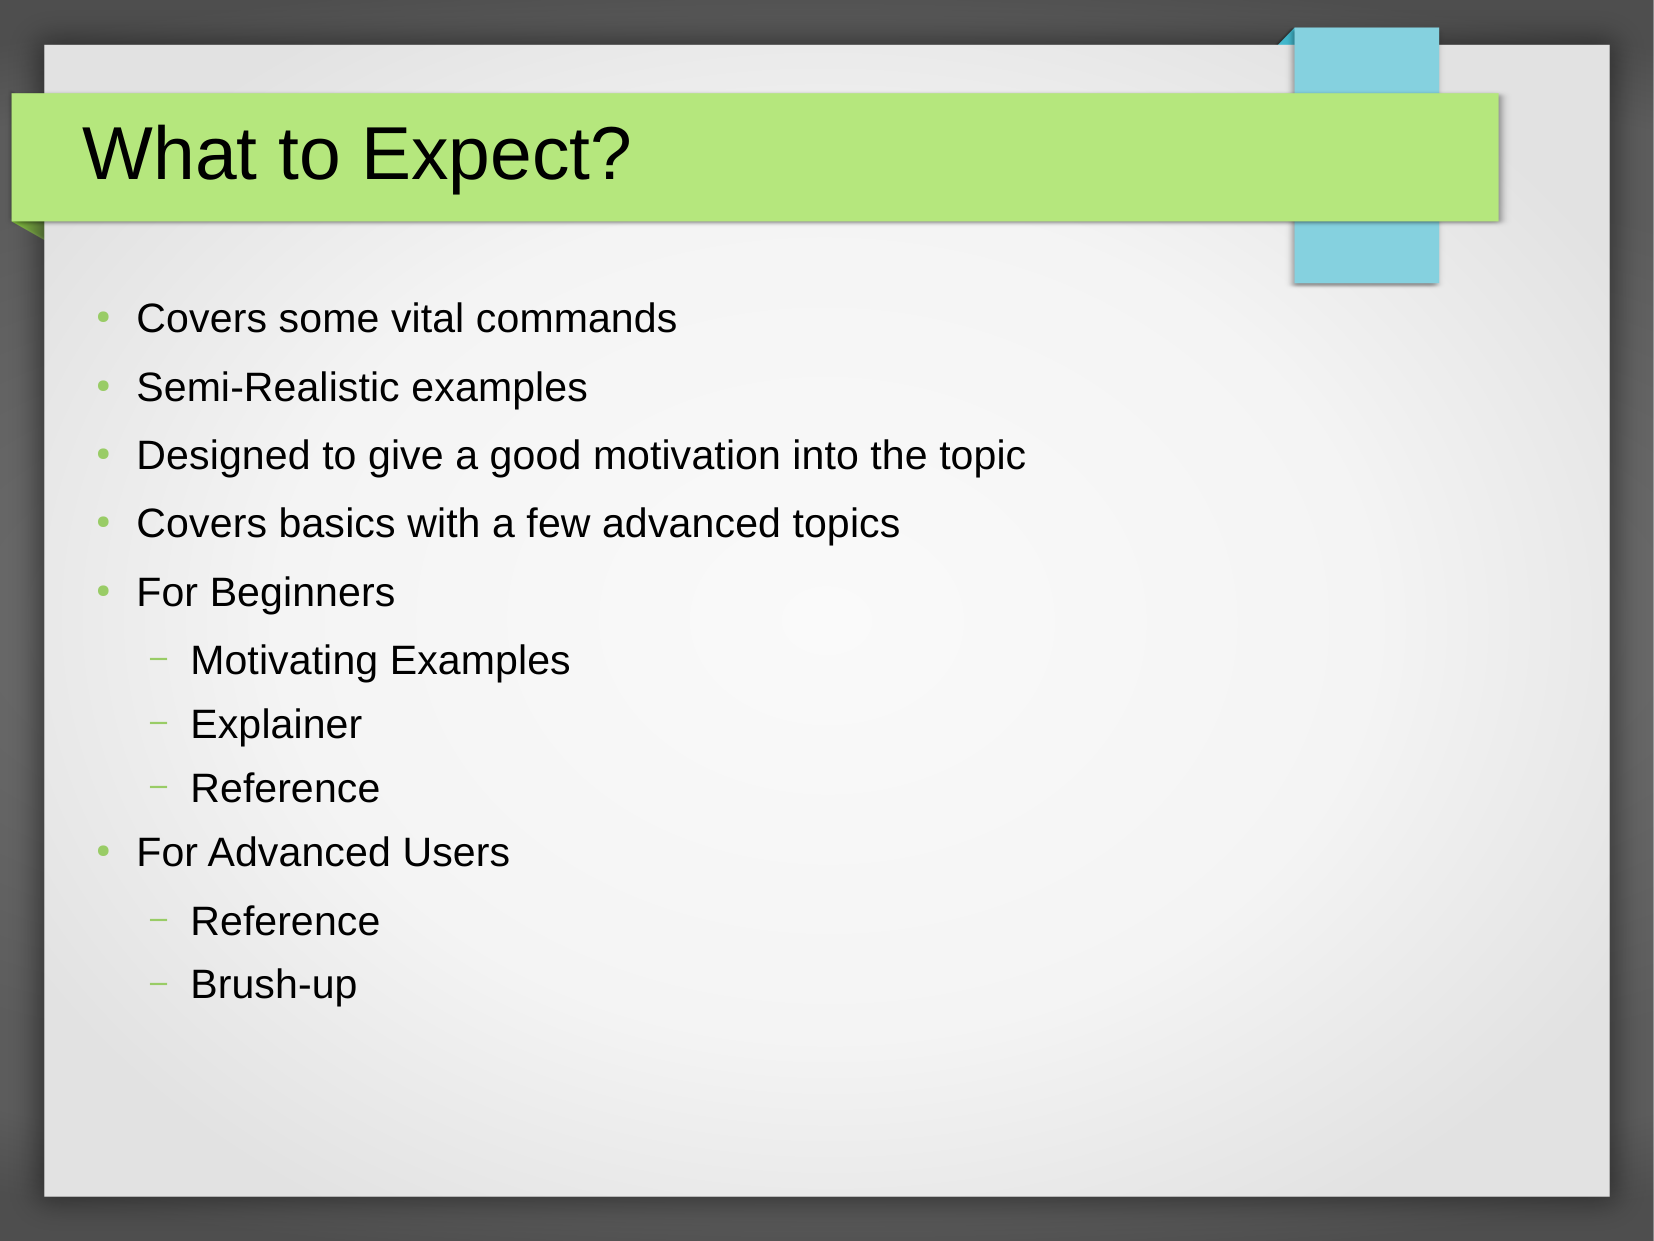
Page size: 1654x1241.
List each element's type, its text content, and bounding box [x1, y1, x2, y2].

picture [0, 0, 1654, 1241]
title What to Expect? [82, 94, 1264, 213]
list Covers some vital commands Semi-Realistic examples Designed to give a good motivation into the topic Covers basics with a few advanced topics For Beginners Motivating Examples Explainer Reference For Advanced Users Reference Brush-up [82, 295, 1571, 1015]
